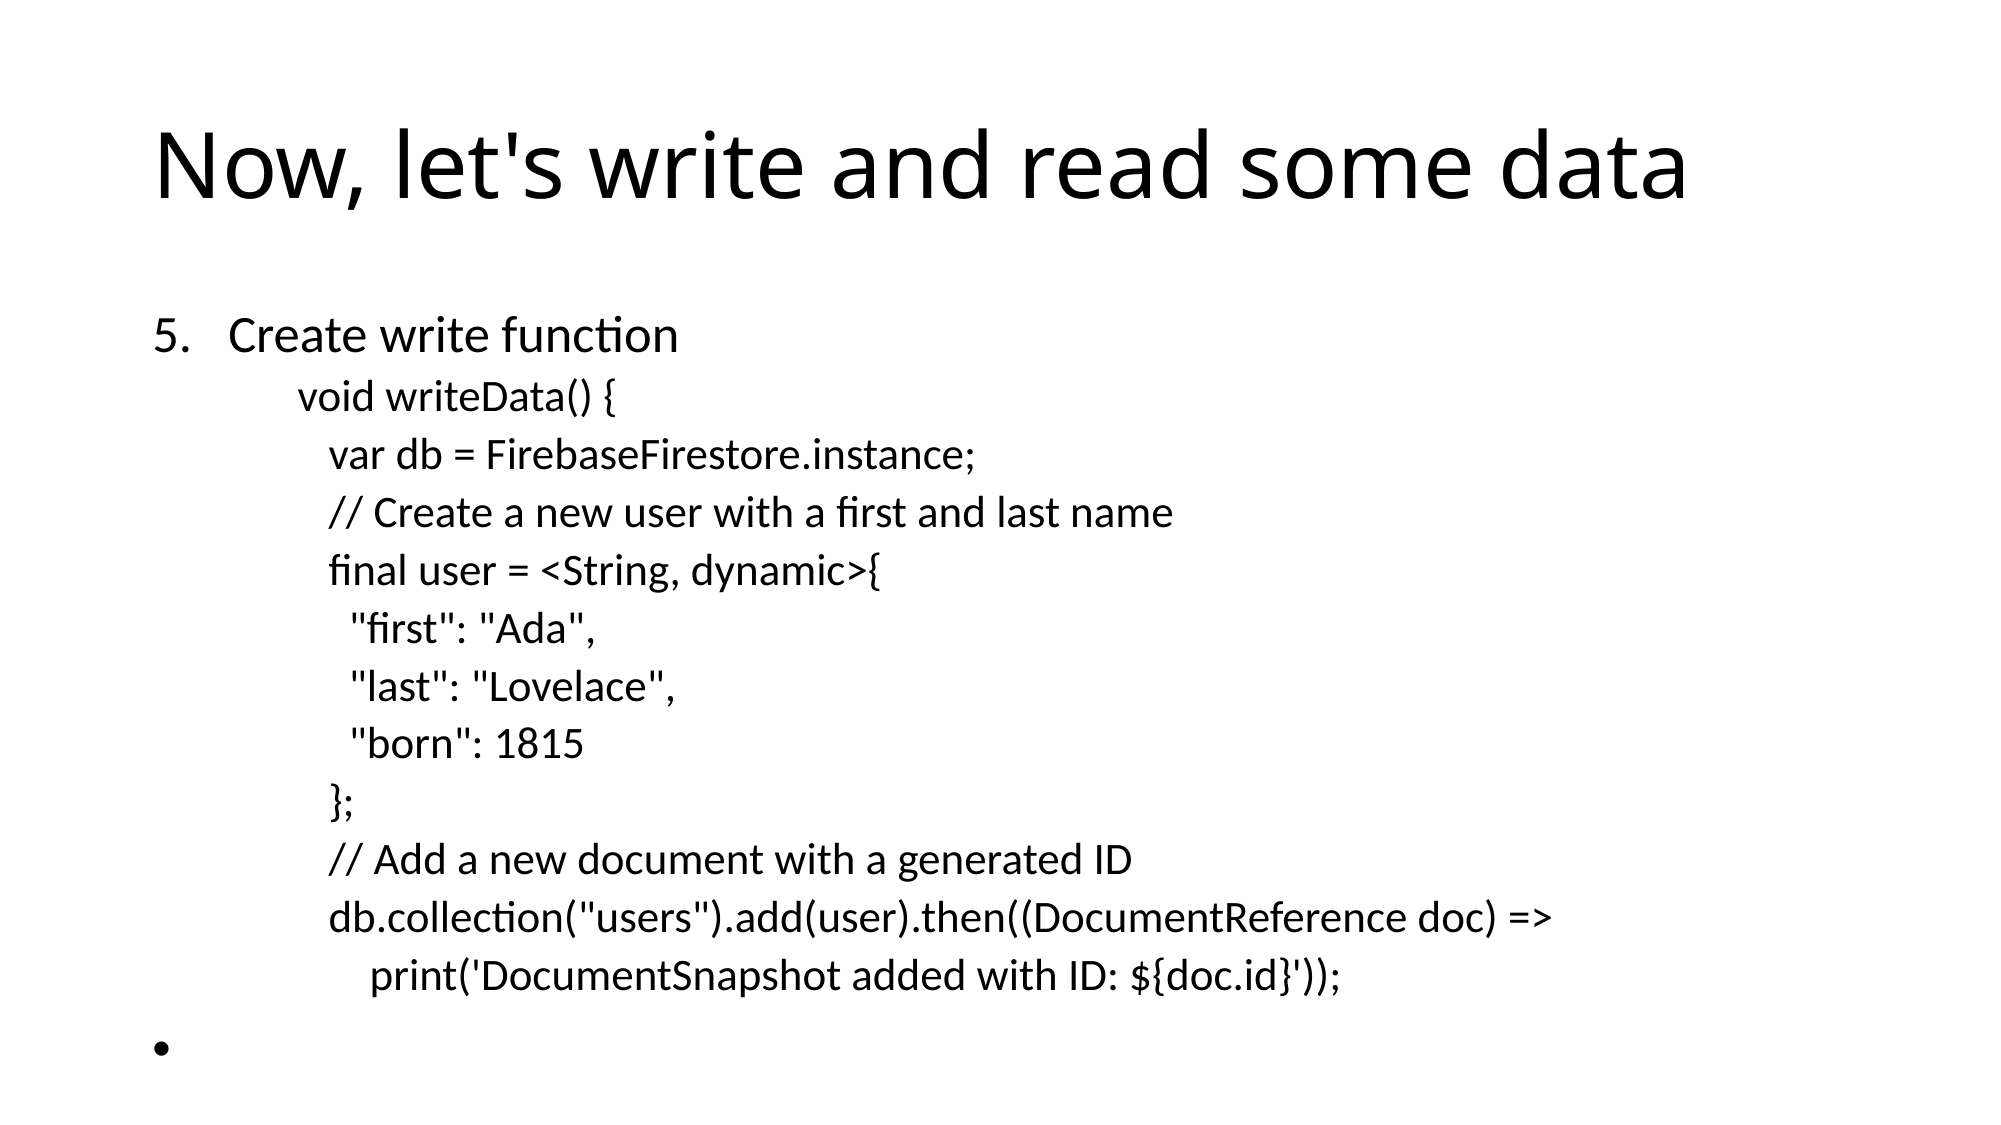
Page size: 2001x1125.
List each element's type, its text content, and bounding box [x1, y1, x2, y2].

title Now, let's write and read some data [137, 59, 1863, 278]
list Create write function void writeData() { var db = FirebaseFirestore.instance; // Create a new user with a first and last name final user = <String, dynamic>{ "first": "Ada", "last": "Lovelace", "born": 1815 }; // Add a new document with a generated ID db.collection("users").add(user).then((DocumentReference doc) => print('DocumentSnapshot added with ID: ${doc.id}')); [137, 299, 1863, 1014]
